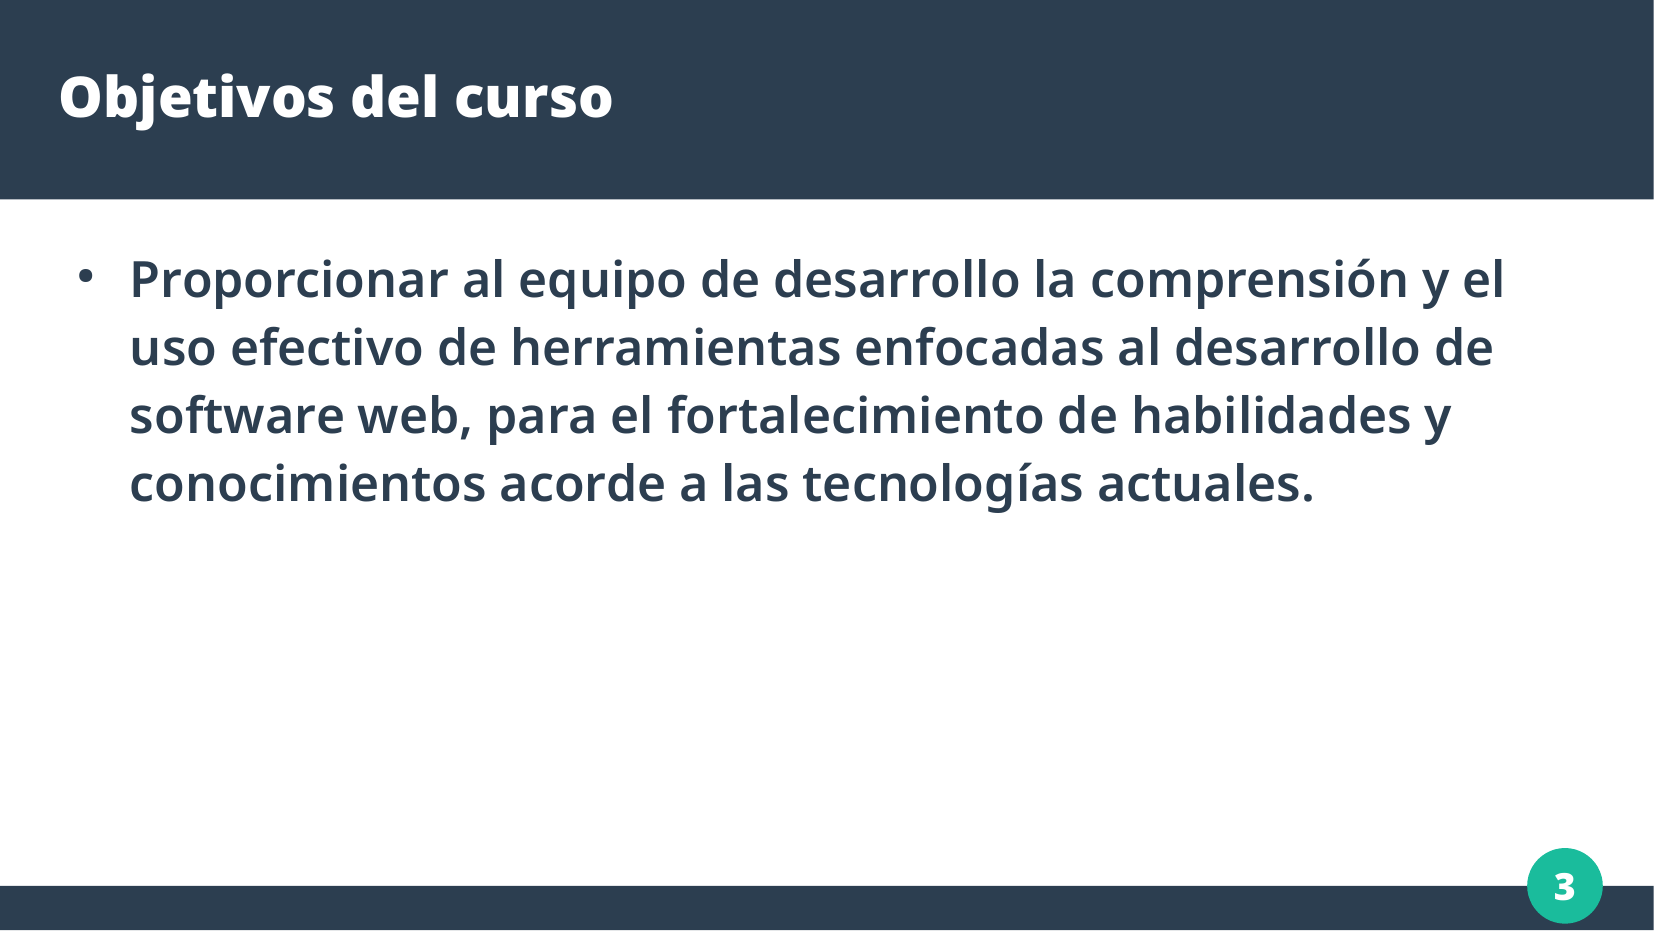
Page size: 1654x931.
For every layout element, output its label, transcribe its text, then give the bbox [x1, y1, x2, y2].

list Proporcionar al equipo de desarrollo la comprensión y el uso efectivo de herramientas enfocadas al desarrollo de software web, para el fortalecimiento de habilidades y conocimientos acorde a las tecnologías actuales. [59, 243, 1595, 864]
title Objetivos del curso [59, 37, 1595, 156]
